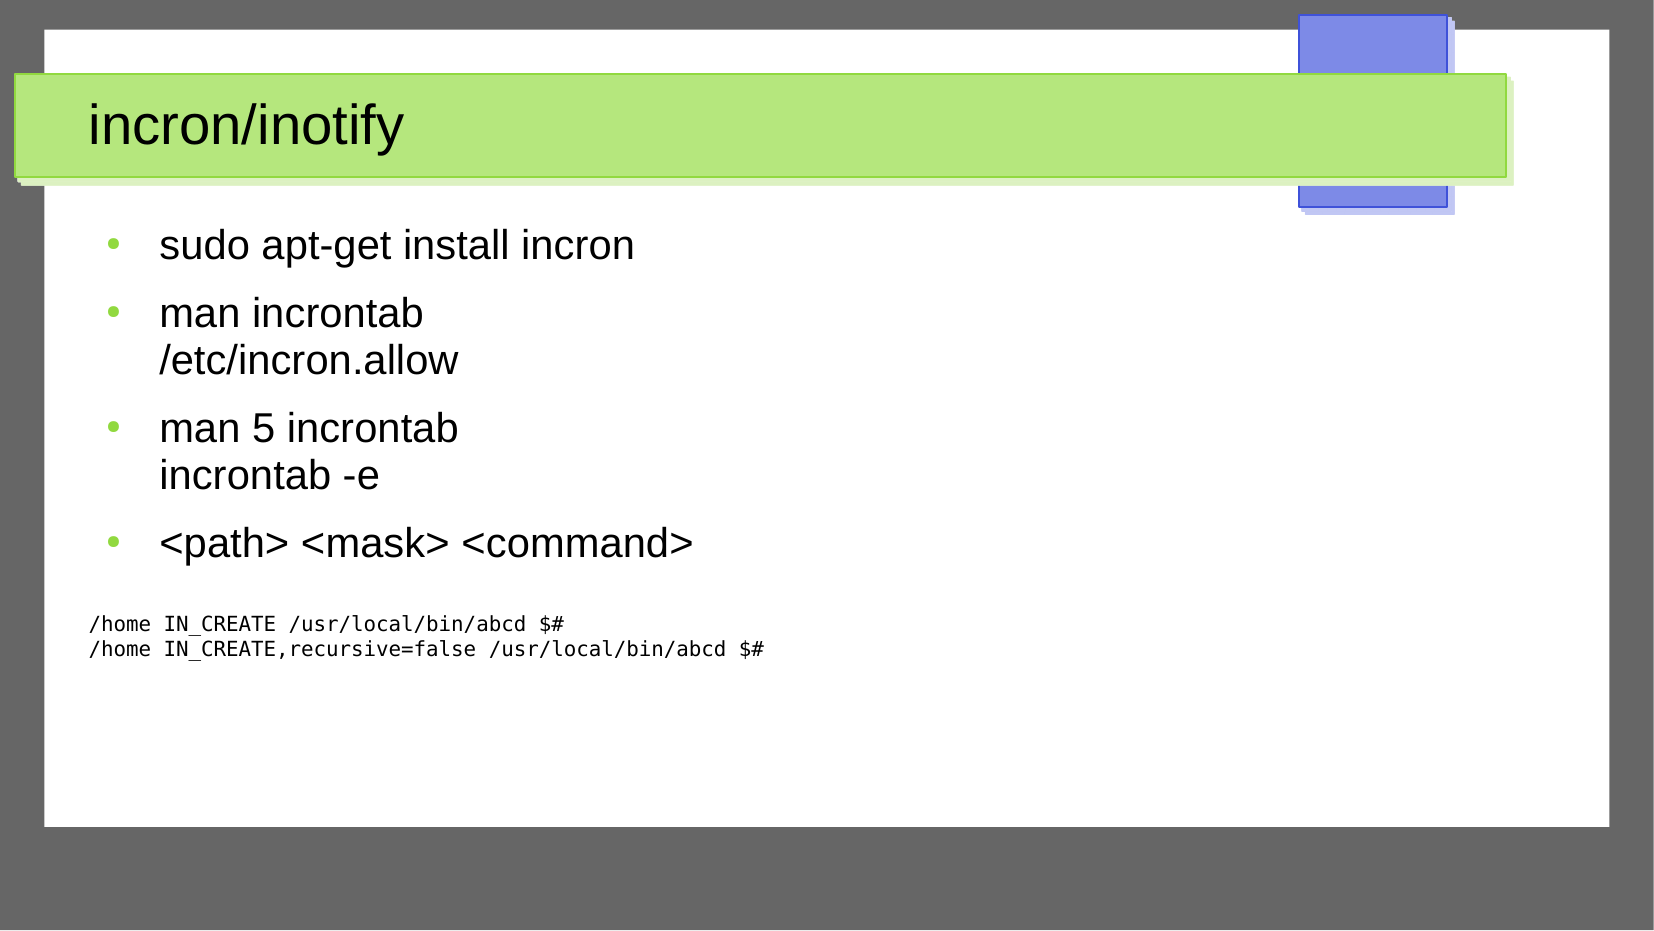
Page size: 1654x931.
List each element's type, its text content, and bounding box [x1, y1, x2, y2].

title incron/inotify [88, 73, 1506, 178]
list sudo apt-get install incron man incrontab /etc/incron.allow man 5 incrontab incrontab -e <path> <mask> <command> /home IN_CREATE /usr/local/bin/abcd $# /home IN_CREATE,recursive=false /usr/local/bin/abcd $# [88, 221, 809, 813]
